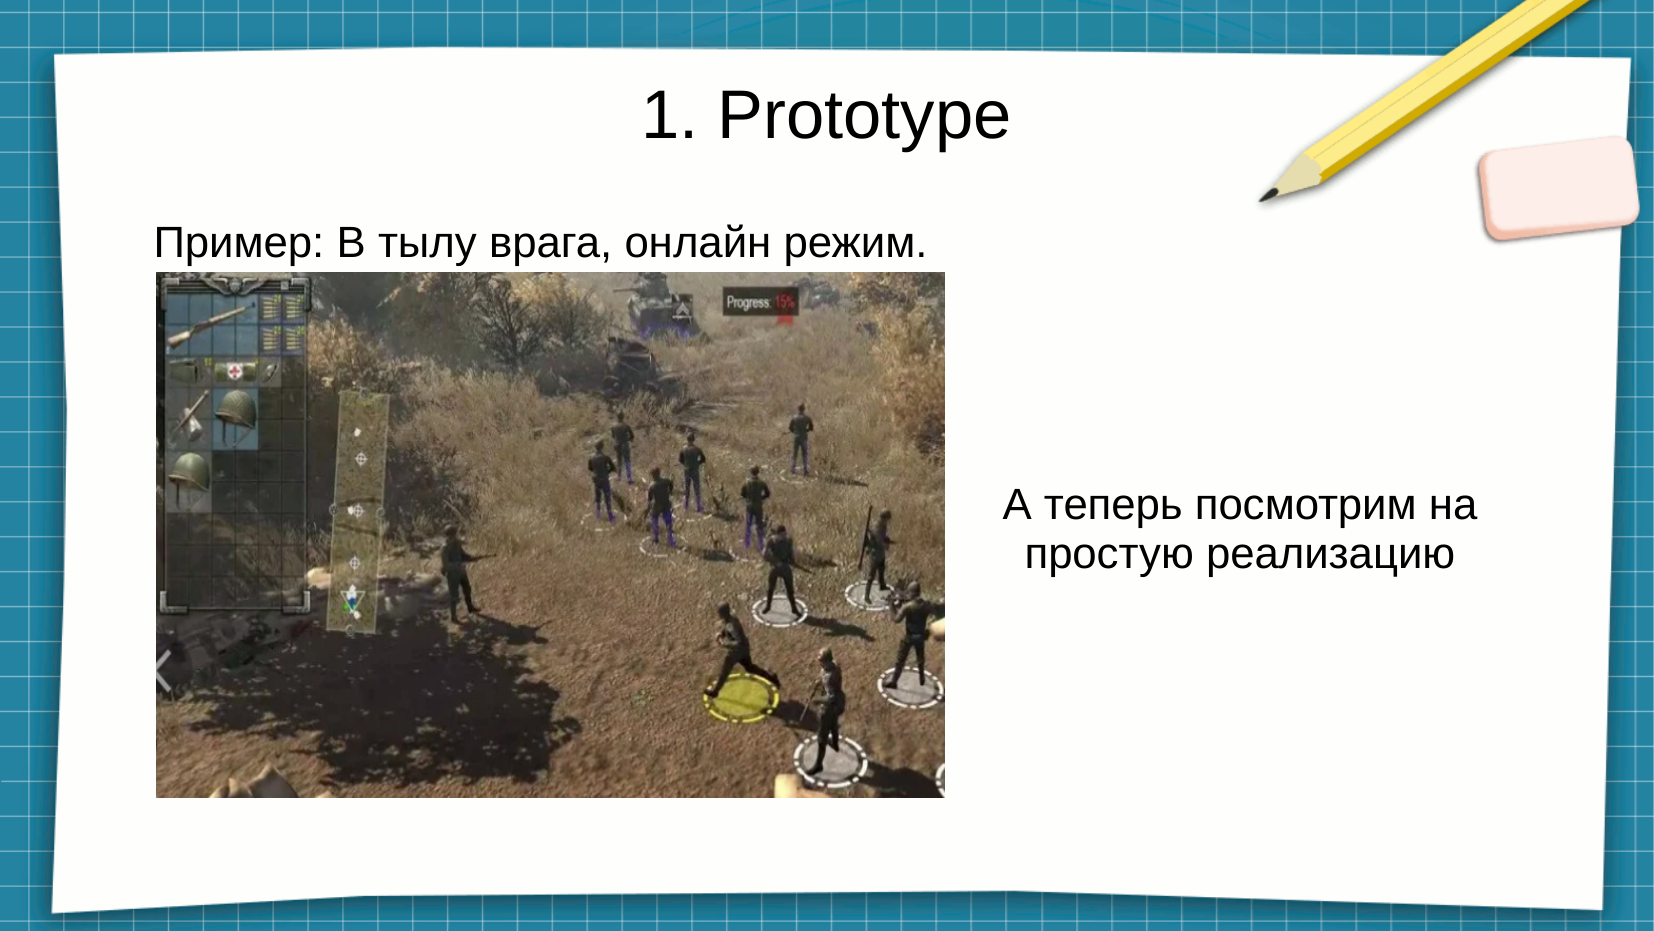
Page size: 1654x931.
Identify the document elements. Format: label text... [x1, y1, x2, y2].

text_box А теперь посмотрим на простую реализацию [974, 472, 1506, 591]
list Пример: В тылу врага, онлайн режим. [82, 217, 1571, 758]
picture [0, 0, 1654, 931]
title 1. Prototype [82, 37, 1571, 193]
